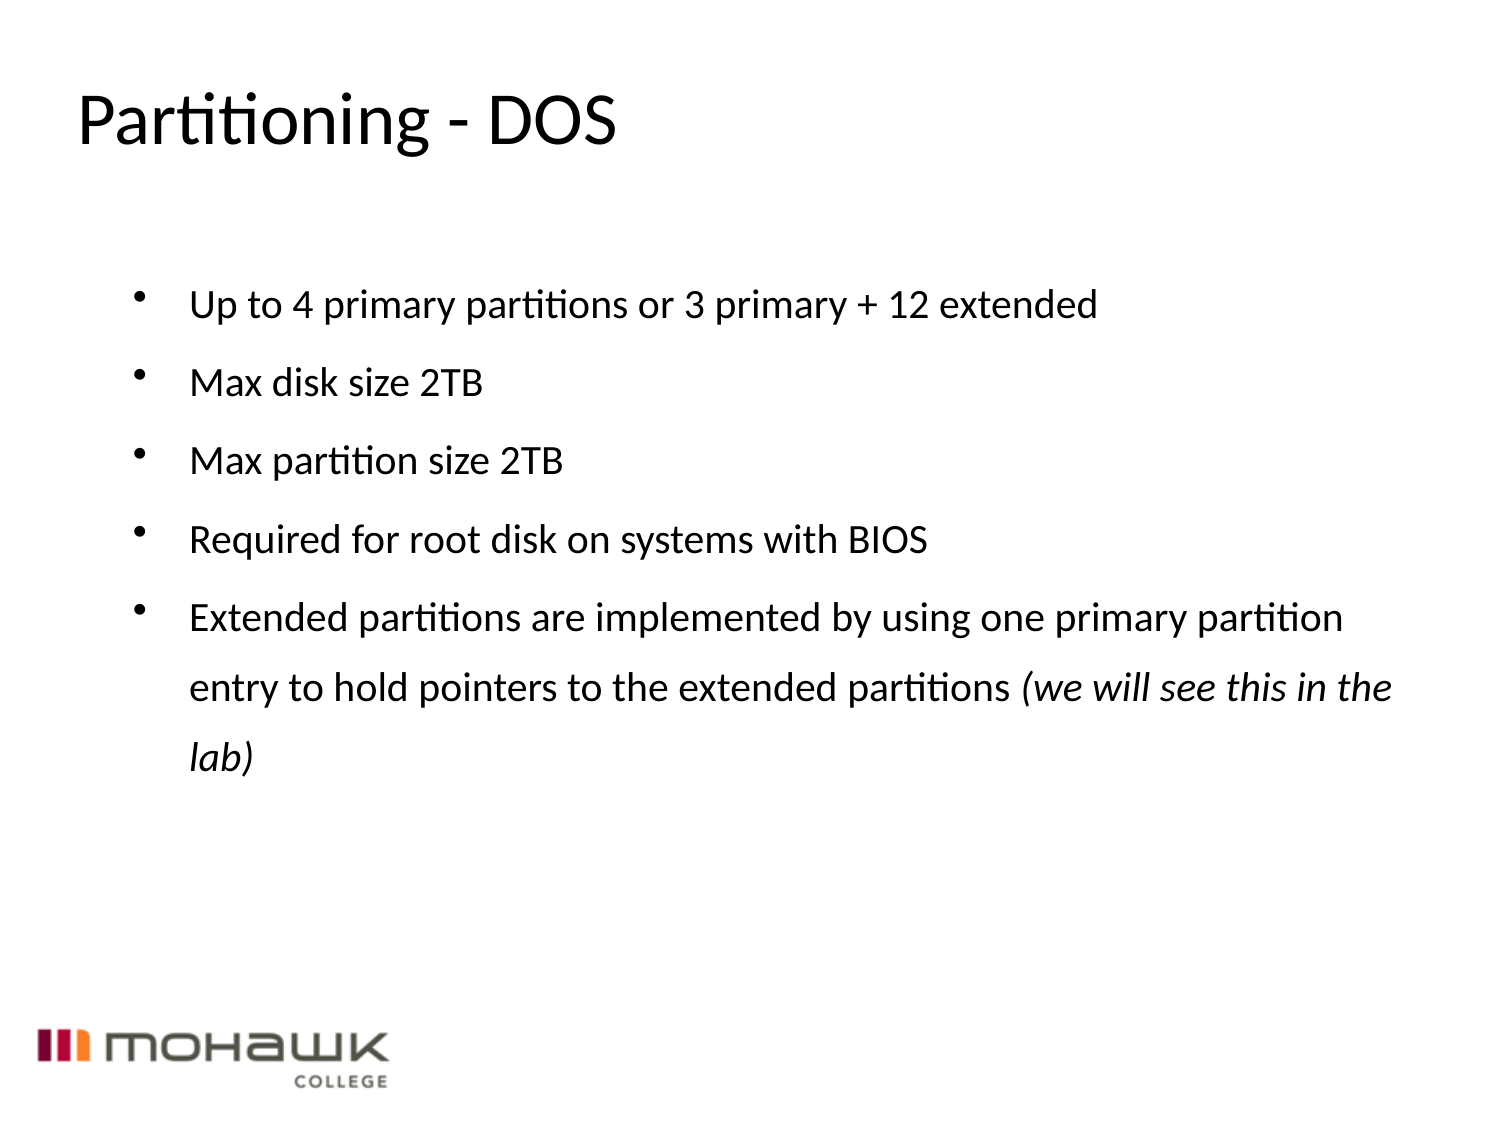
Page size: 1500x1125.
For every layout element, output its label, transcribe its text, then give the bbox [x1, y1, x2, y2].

title Partitioning - DOS [62, 62, 1413, 213]
list Up to 4 primary partitions or 3 primary + 12 extended Max disk size 2TB Max partition size 2TB Required for root disk on systems with BIOS Extended partitions are implemented by using one primary partition entry to hold pointers to the extended partitions (we will see this in the lab) [118, 249, 1408, 804]
picture [5, 1000, 422, 1118]
